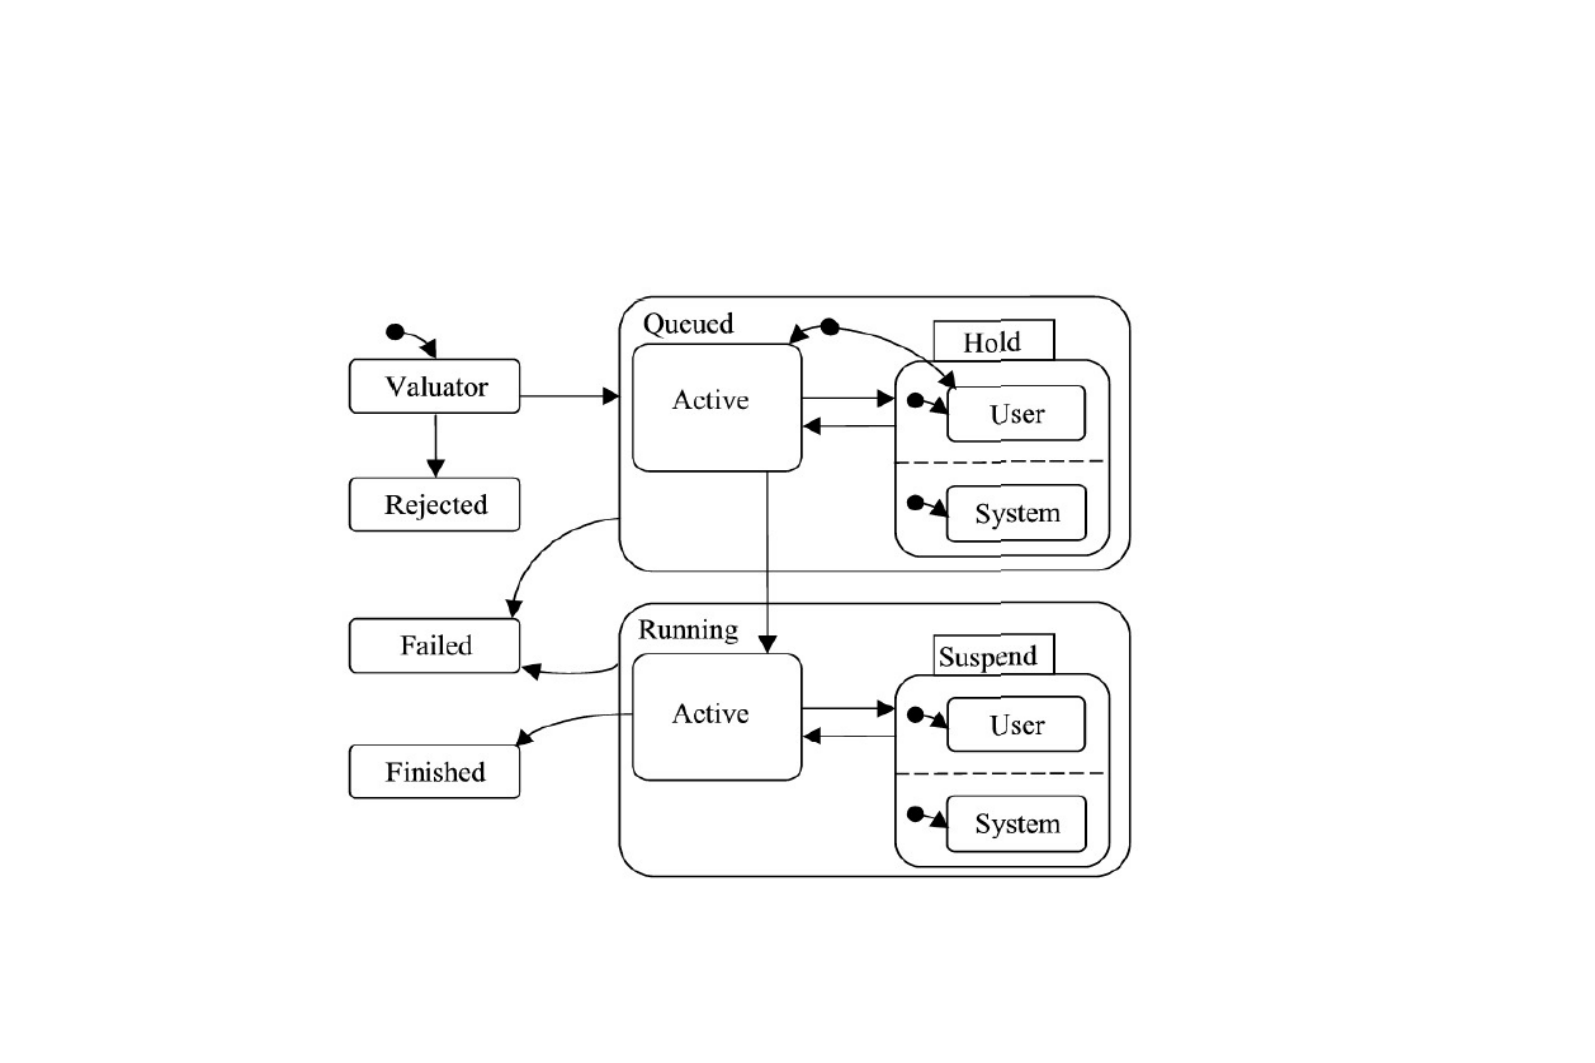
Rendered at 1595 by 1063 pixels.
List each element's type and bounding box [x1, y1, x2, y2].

picture [311, 270, 1152, 886]
